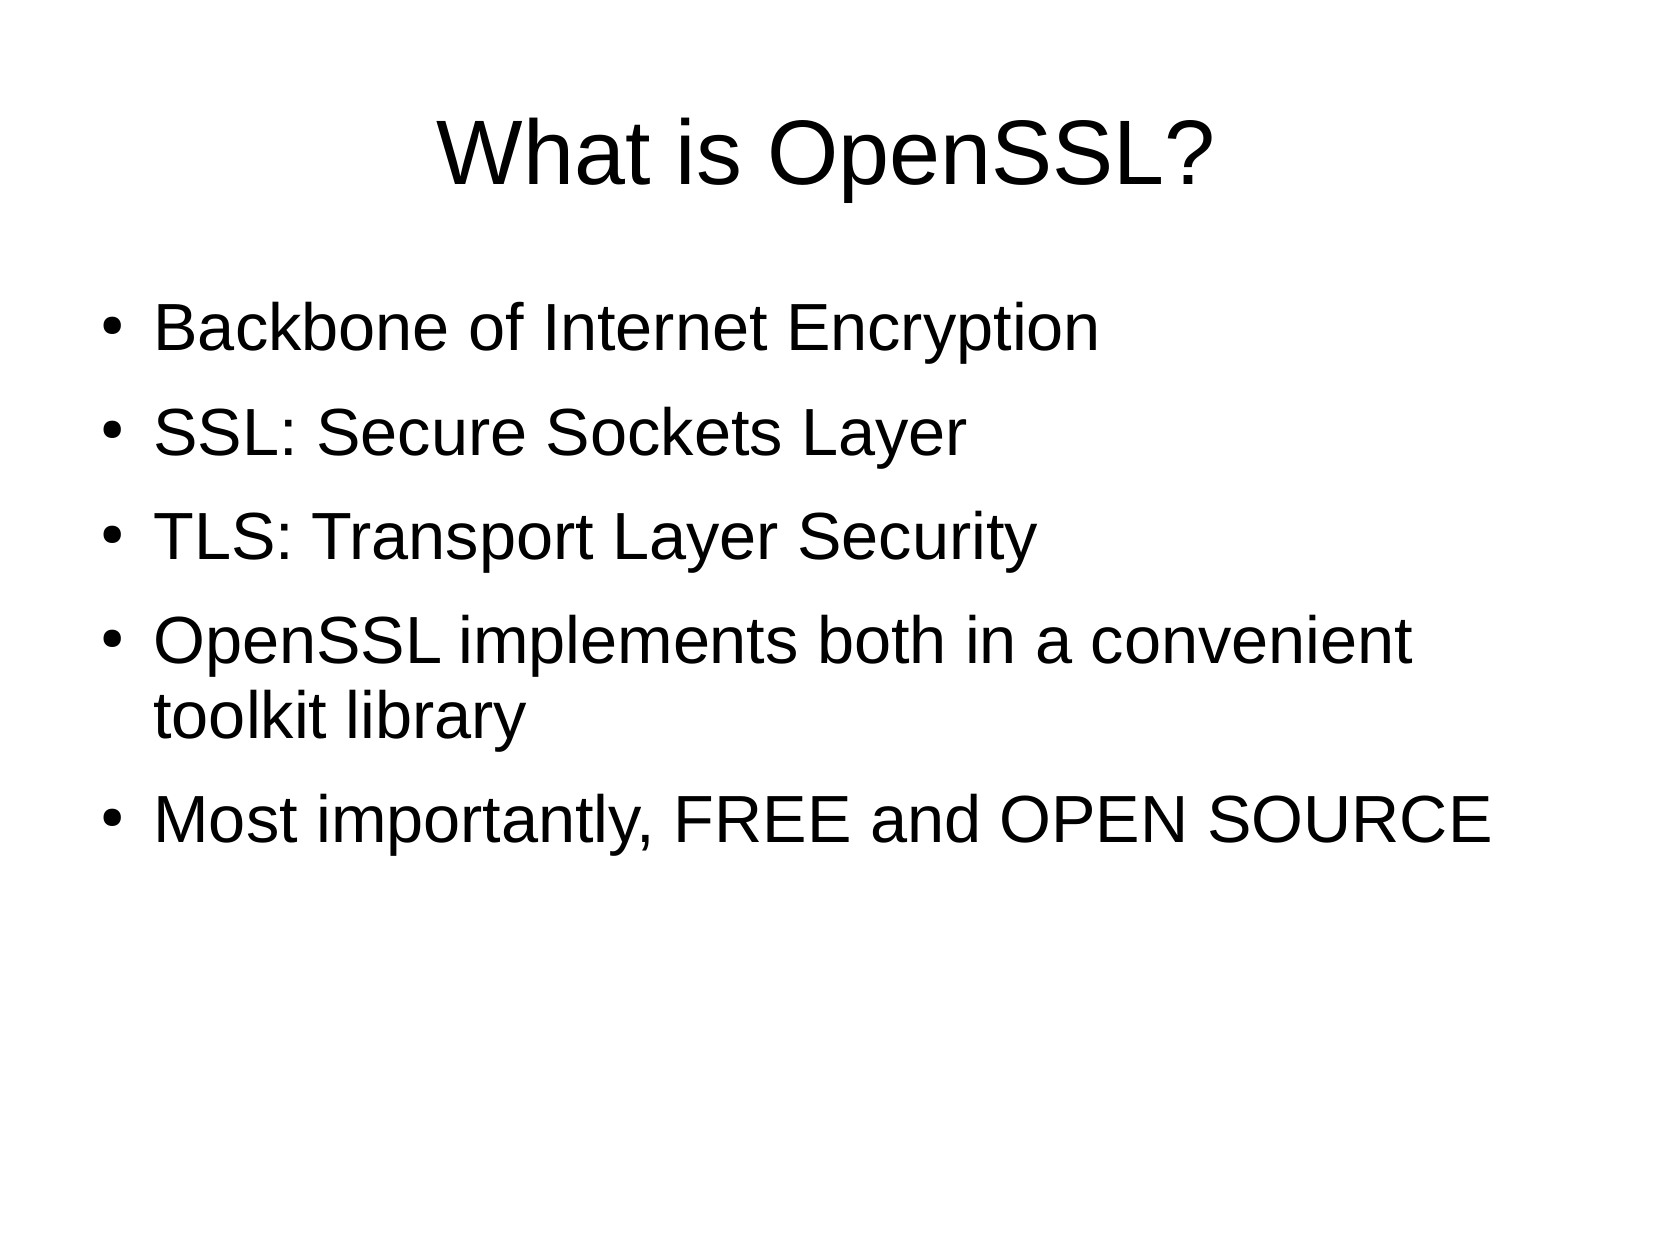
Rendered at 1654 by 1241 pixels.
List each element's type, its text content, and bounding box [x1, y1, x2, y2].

list Backbone of Internet Encryption SSL: Secure Sockets Layer TLS: Transport Layer Security OpenSSL implements both in a convenient toolkit library Most importantly, FREE and OPEN SOURCE [82, 290, 1571, 1010]
title What is OpenSSL? [82, 49, 1571, 257]
